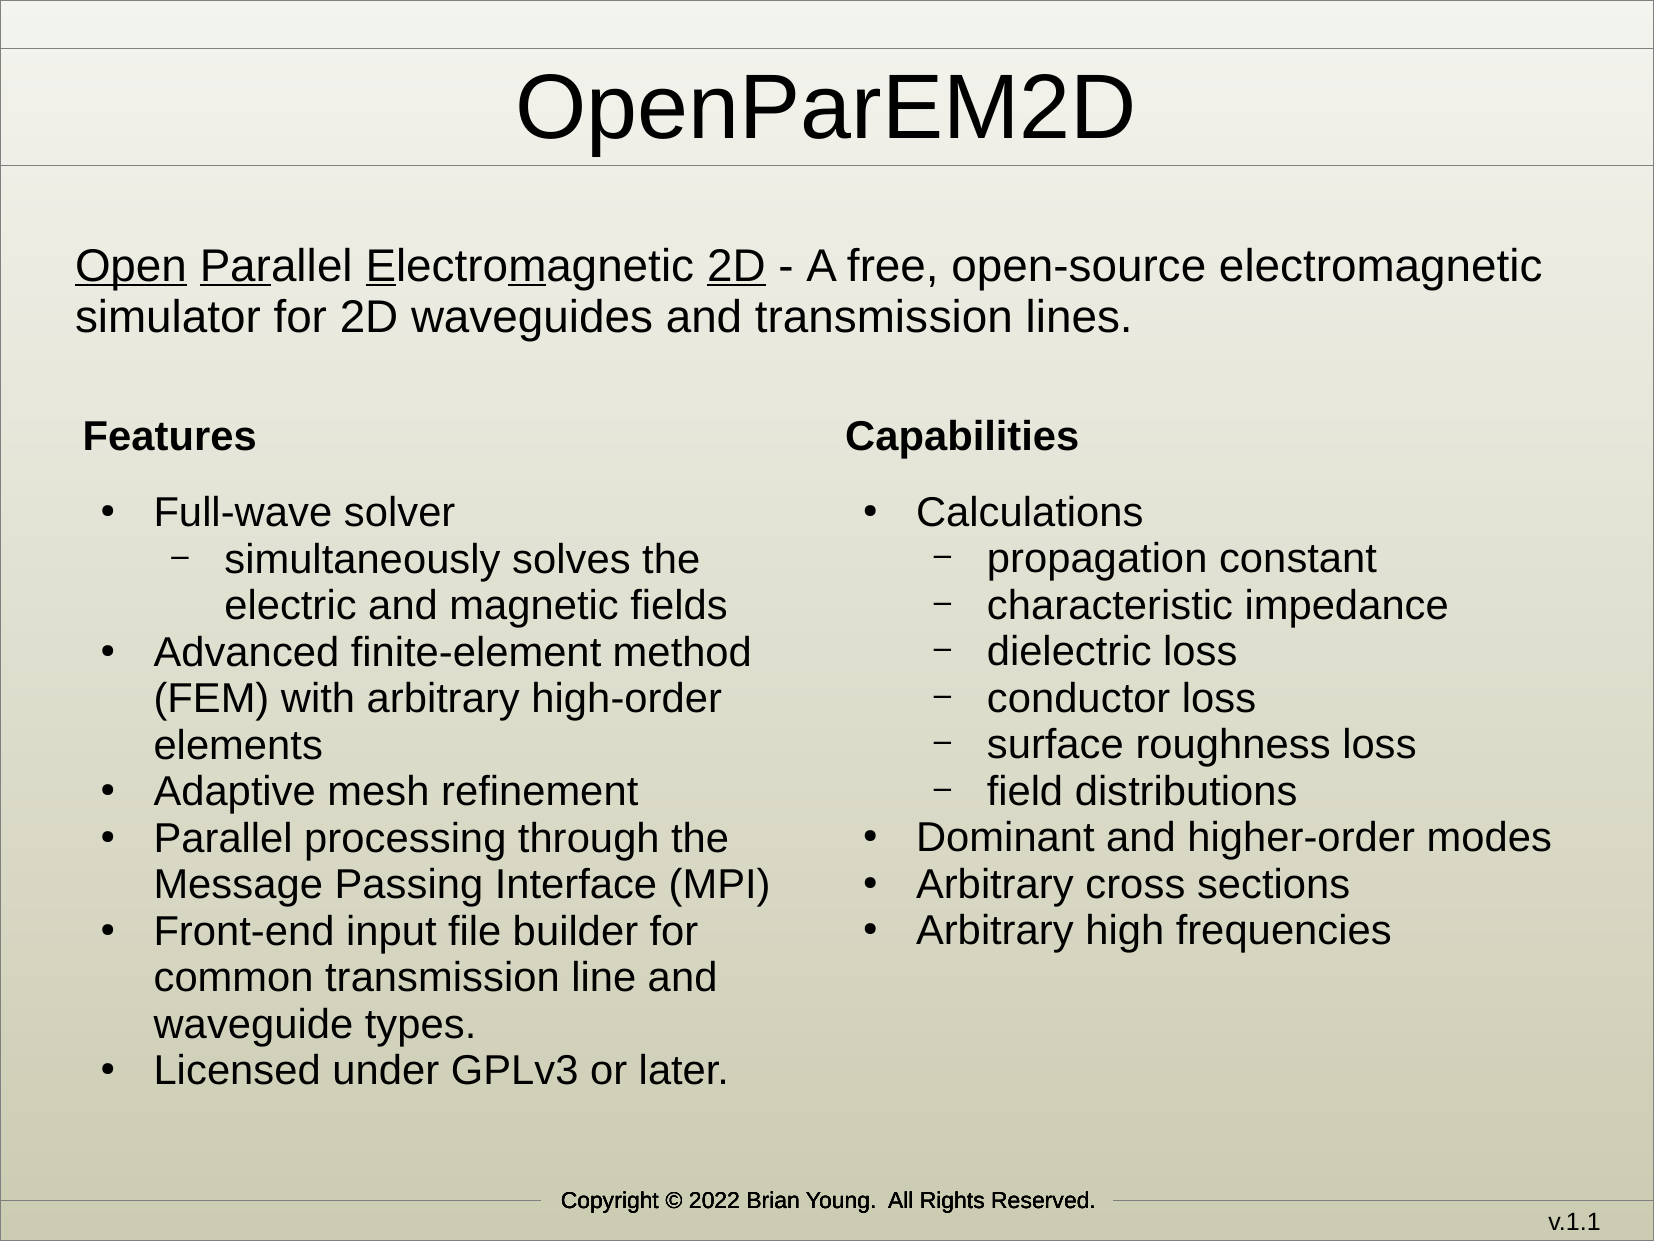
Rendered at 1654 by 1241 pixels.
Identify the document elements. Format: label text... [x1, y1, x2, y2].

text_box Open Parallel Electromagnetic 2D - A free, open-source electromagnetic simulator for 2D waveguides and transmission lines. [75, 239, 1546, 343]
list Features Full-wave solver simultaneously solves the electric and magnetic fields Advanced finite-element method (FEM) with arbitrary high-order elements Adaptive mesh refinement Parallel processing through the Message Passing Interface (MPI) Front-end input file builder for common transmission line and waveguide types. Licensed under GPLv3 or later. [82, 412, 809, 1192]
list Capabilities Calculations propagation constant characteristic impedance dielectric loss conductor loss surface roughness loss field distributions Dominant and higher-order modes Arbitrary cross sections Arbitrary high frequencies [845, 412, 1572, 1192]
title OpenParEM2D [82, 49, 1571, 166]
text_box v.1.1 [1533, 1200, 1654, 1241]
